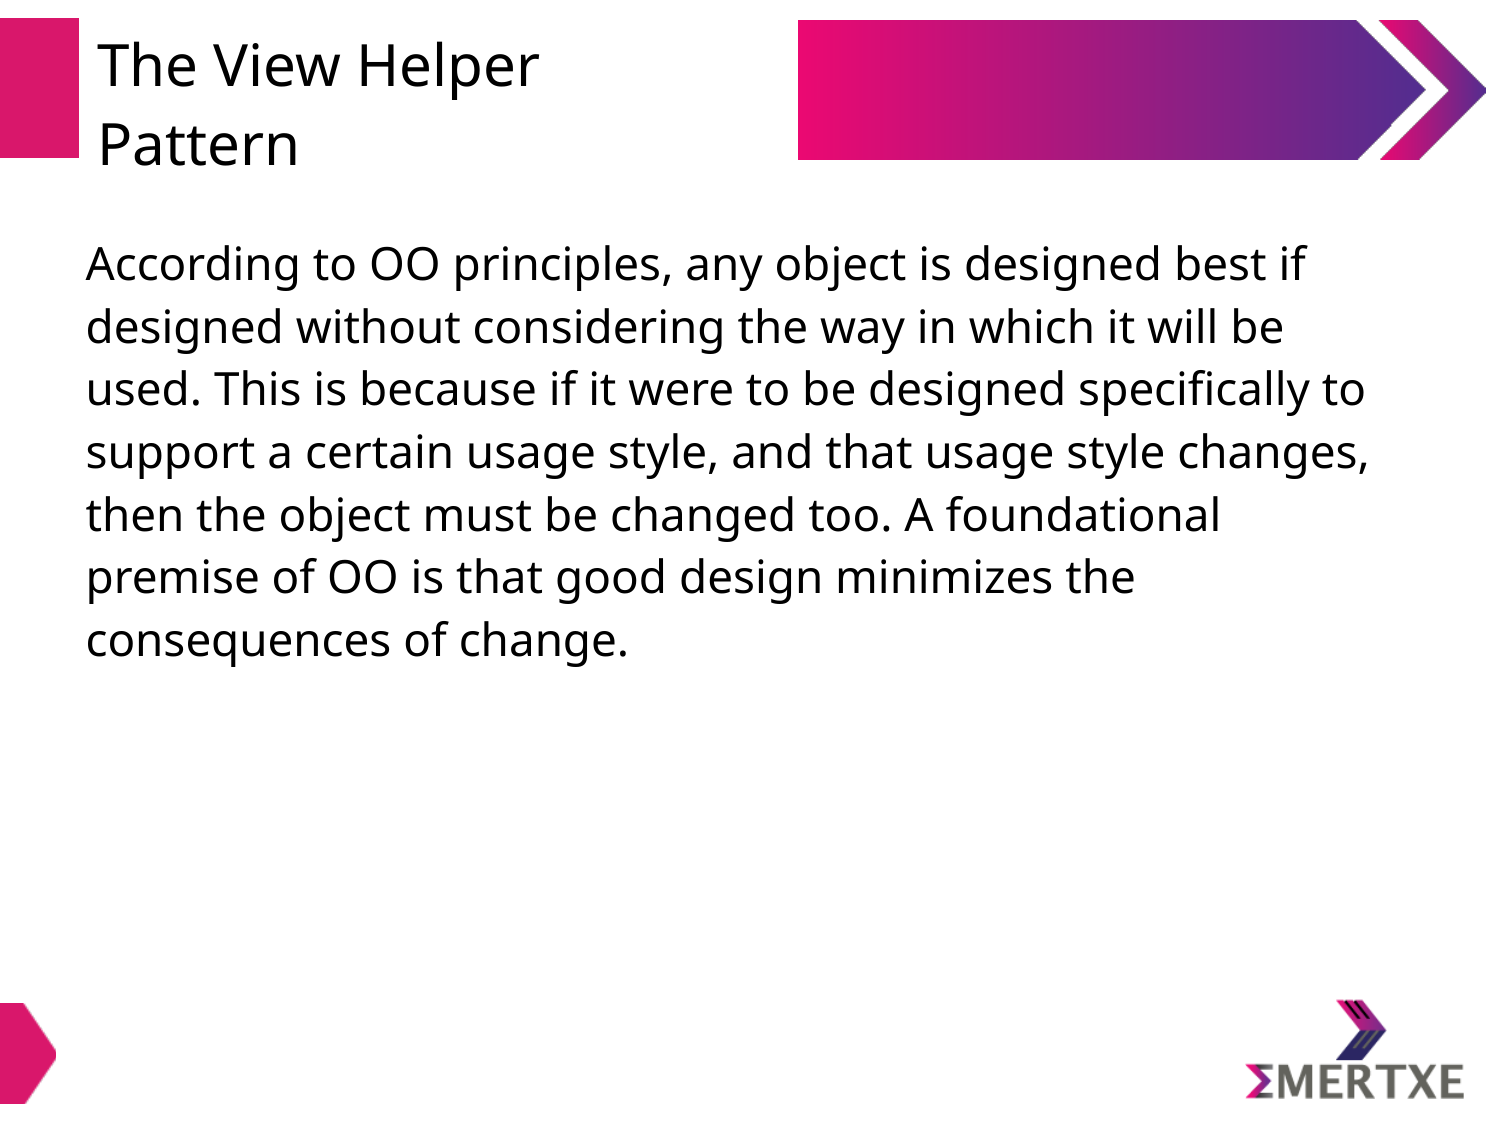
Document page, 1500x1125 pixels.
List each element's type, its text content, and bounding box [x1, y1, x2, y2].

text_box According to OO principles, any object is designed best if designed without considering the way in which it will be used. This is because if it were to be designed specifically to support a certain usage style, and that usage style changes, then the object must be changed too. A foundational premise of OO is that good design minimizes the consequences of change. [70, 224, 1406, 614]
picture [798, 20, 1486, 160]
text_box The View Helper Pattern [82, 16, 745, 168]
picture [1245, 996, 1465, 1099]
